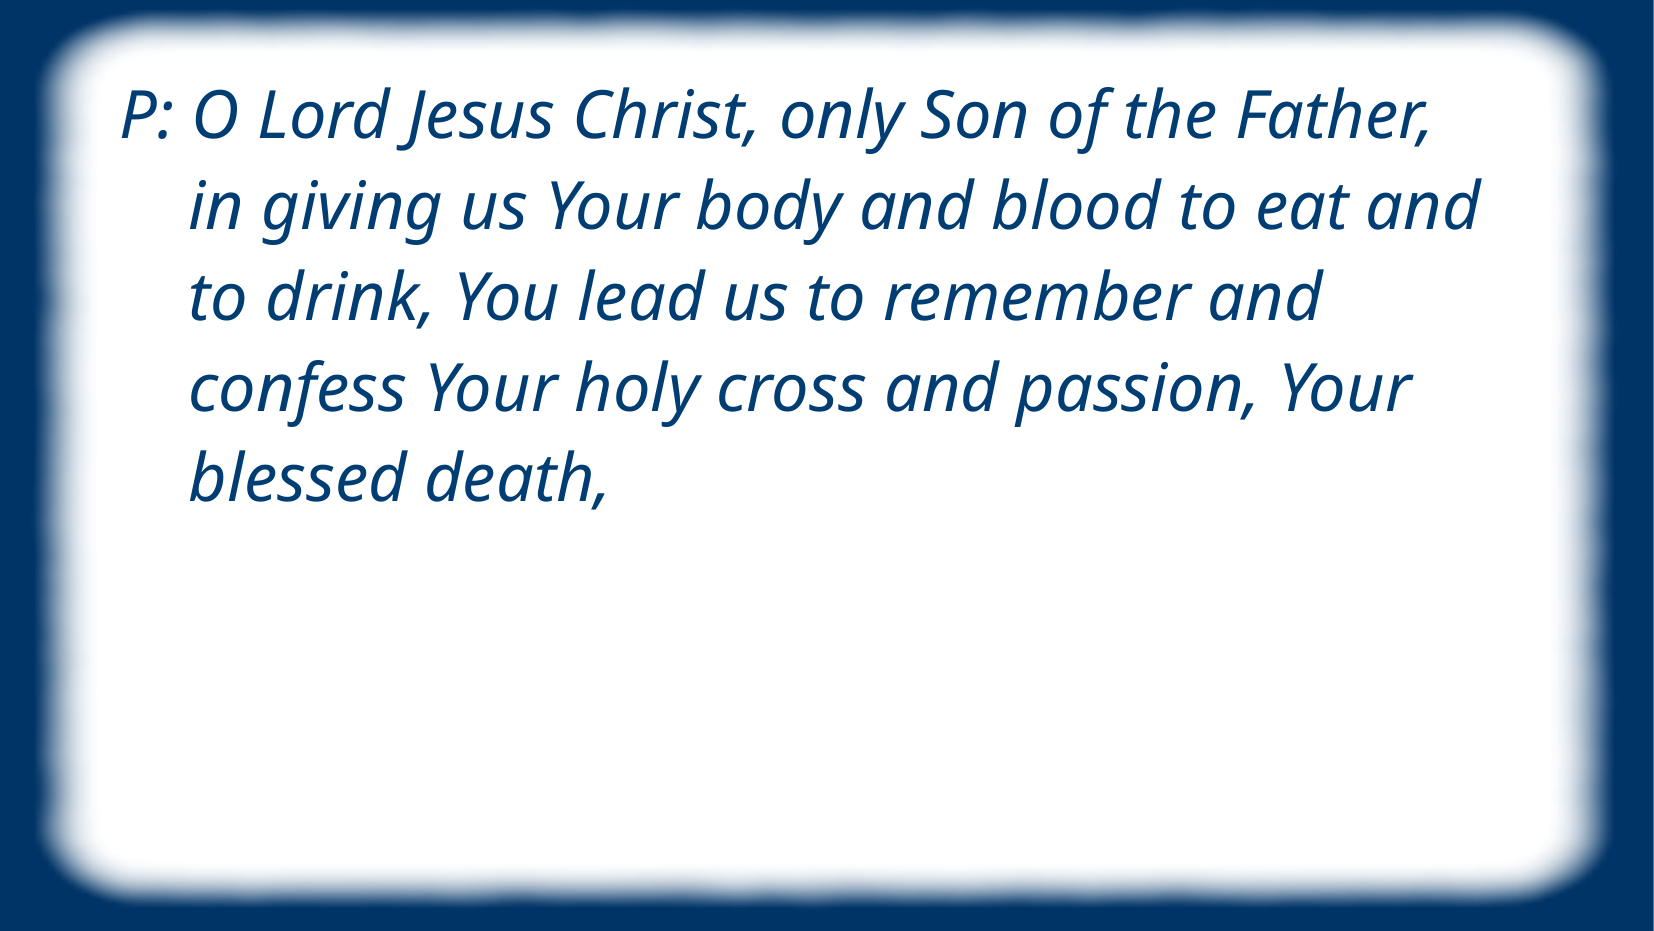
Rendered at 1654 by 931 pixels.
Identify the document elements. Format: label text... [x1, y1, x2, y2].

picture [0, 0, 1654, 931]
text_box P : O Lord Jesus Christ, only Son of the Father, in giving us Your body and blood to eat and to drink, You lead us to remember and confess Your holy cross and passion, Your blessed death, [105, 60, 1531, 519]
